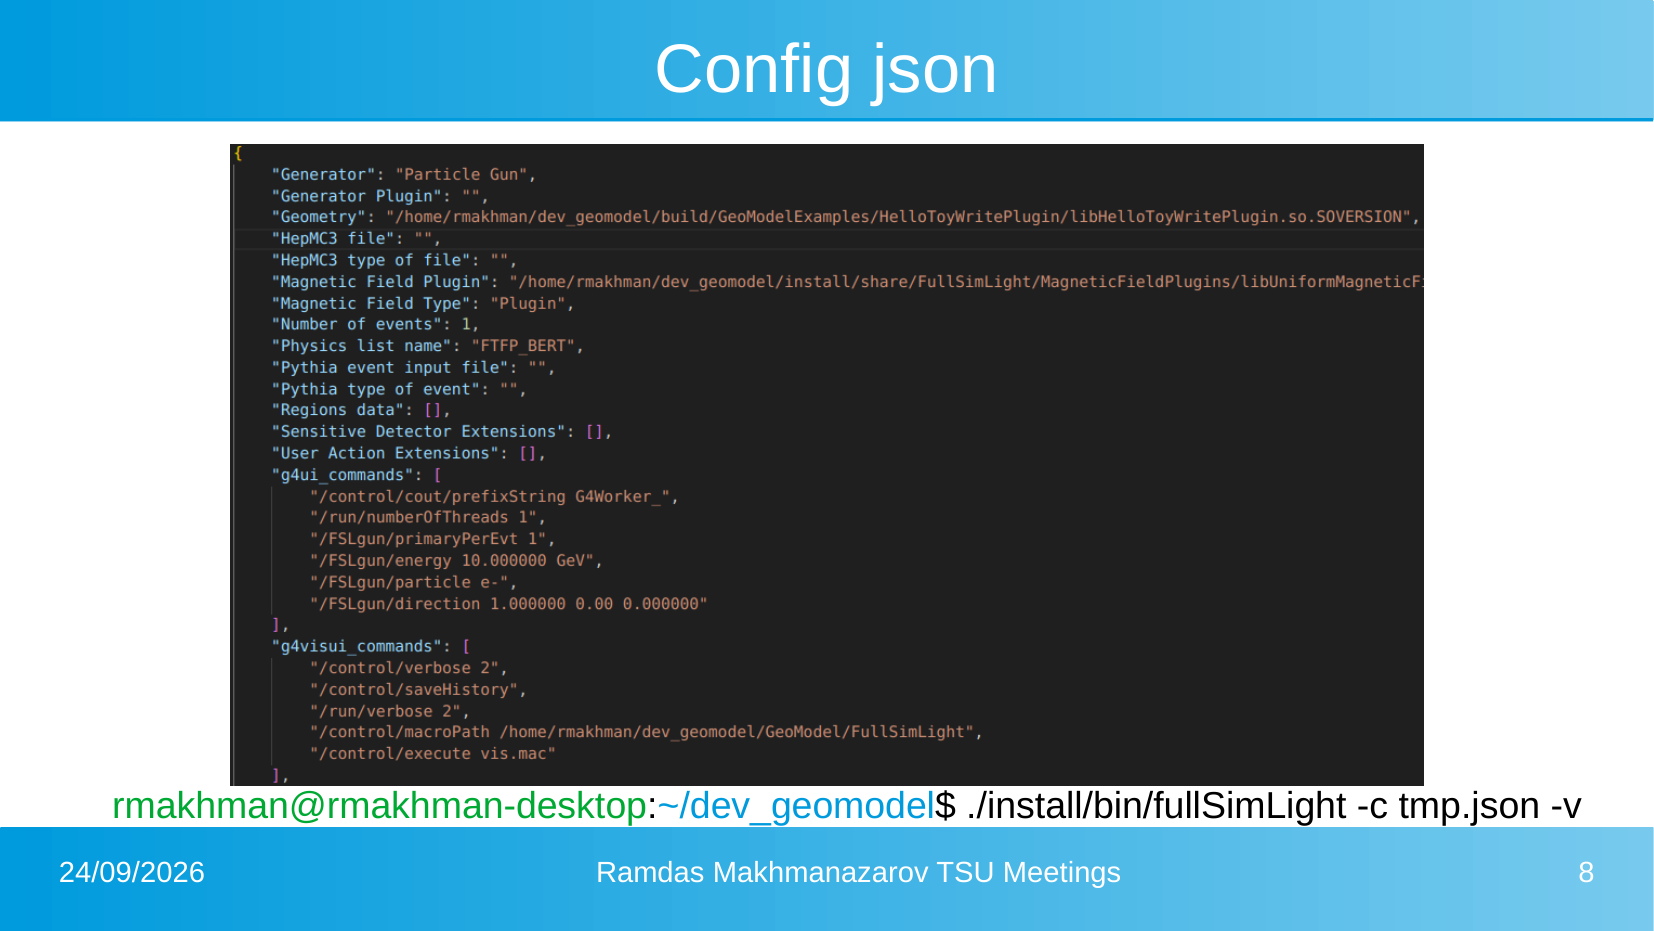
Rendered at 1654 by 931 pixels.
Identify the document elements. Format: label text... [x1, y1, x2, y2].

title Config json [59, 29, 1595, 108]
picture [230, 144, 1424, 777]
text_box rmakhman@rmakhman-desktop:~/dev_geomodel$ ./install/bin/fullSimLight -c tmp.json -v [97, 777, 1598, 835]
